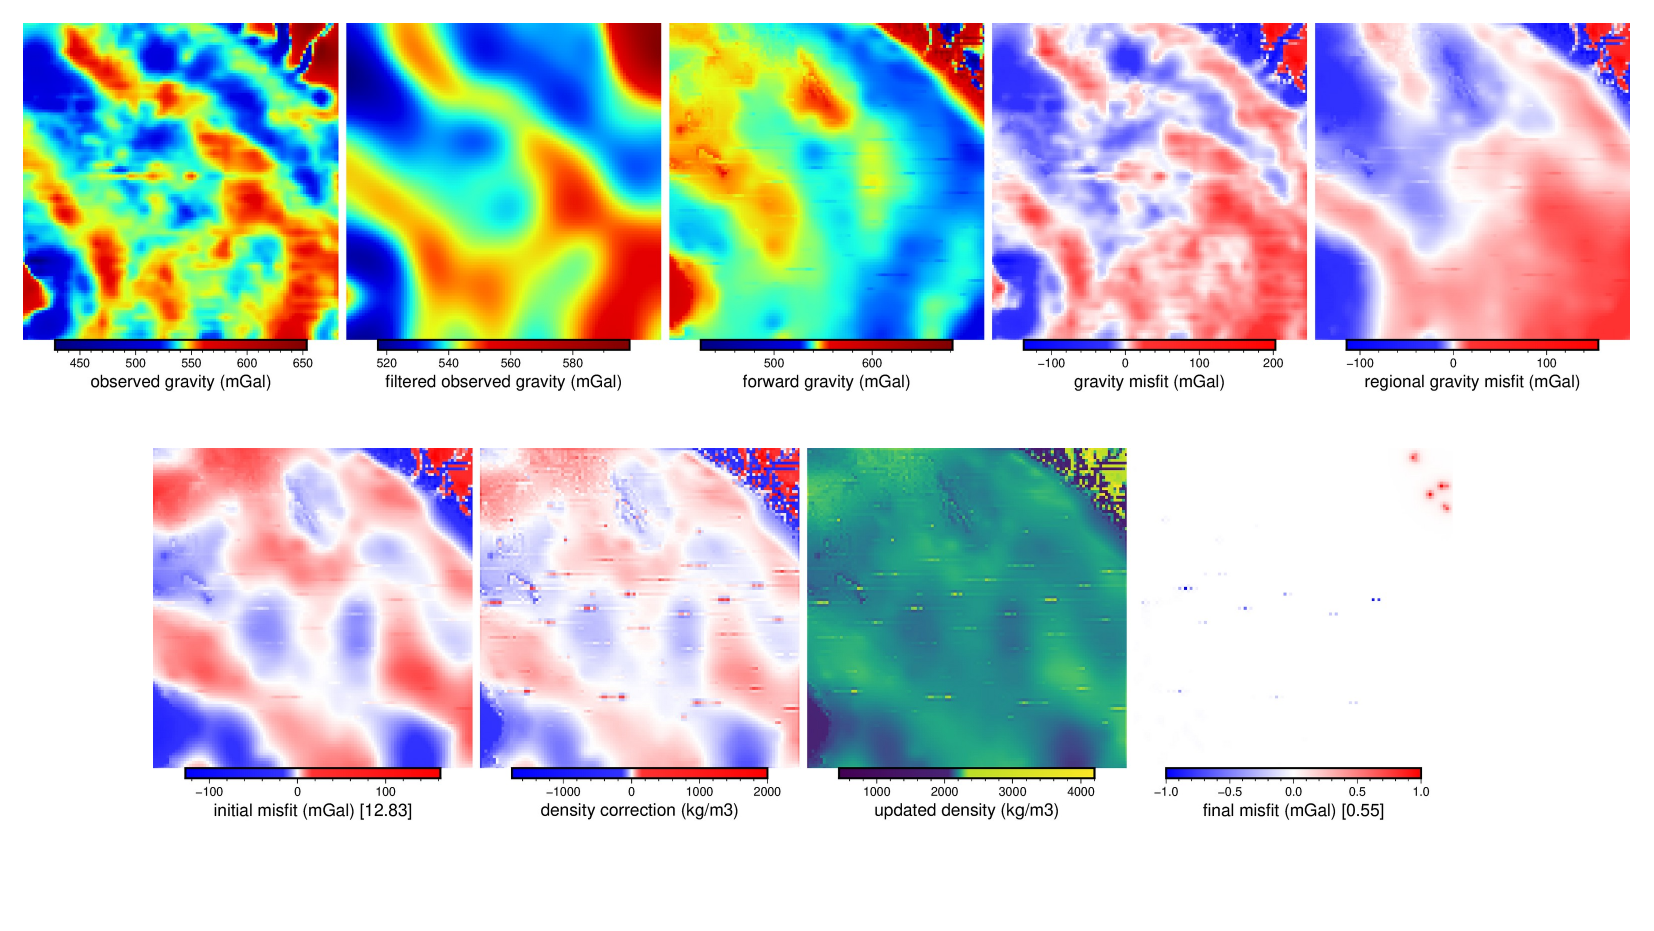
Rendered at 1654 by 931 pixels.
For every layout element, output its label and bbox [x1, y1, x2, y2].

picture [23, 35, 100, 165]
picture [23, 23, 1630, 392]
picture [153, 448, 1453, 821]
picture [889, 46, 897, 52]
picture [123, 27, 131, 39]
